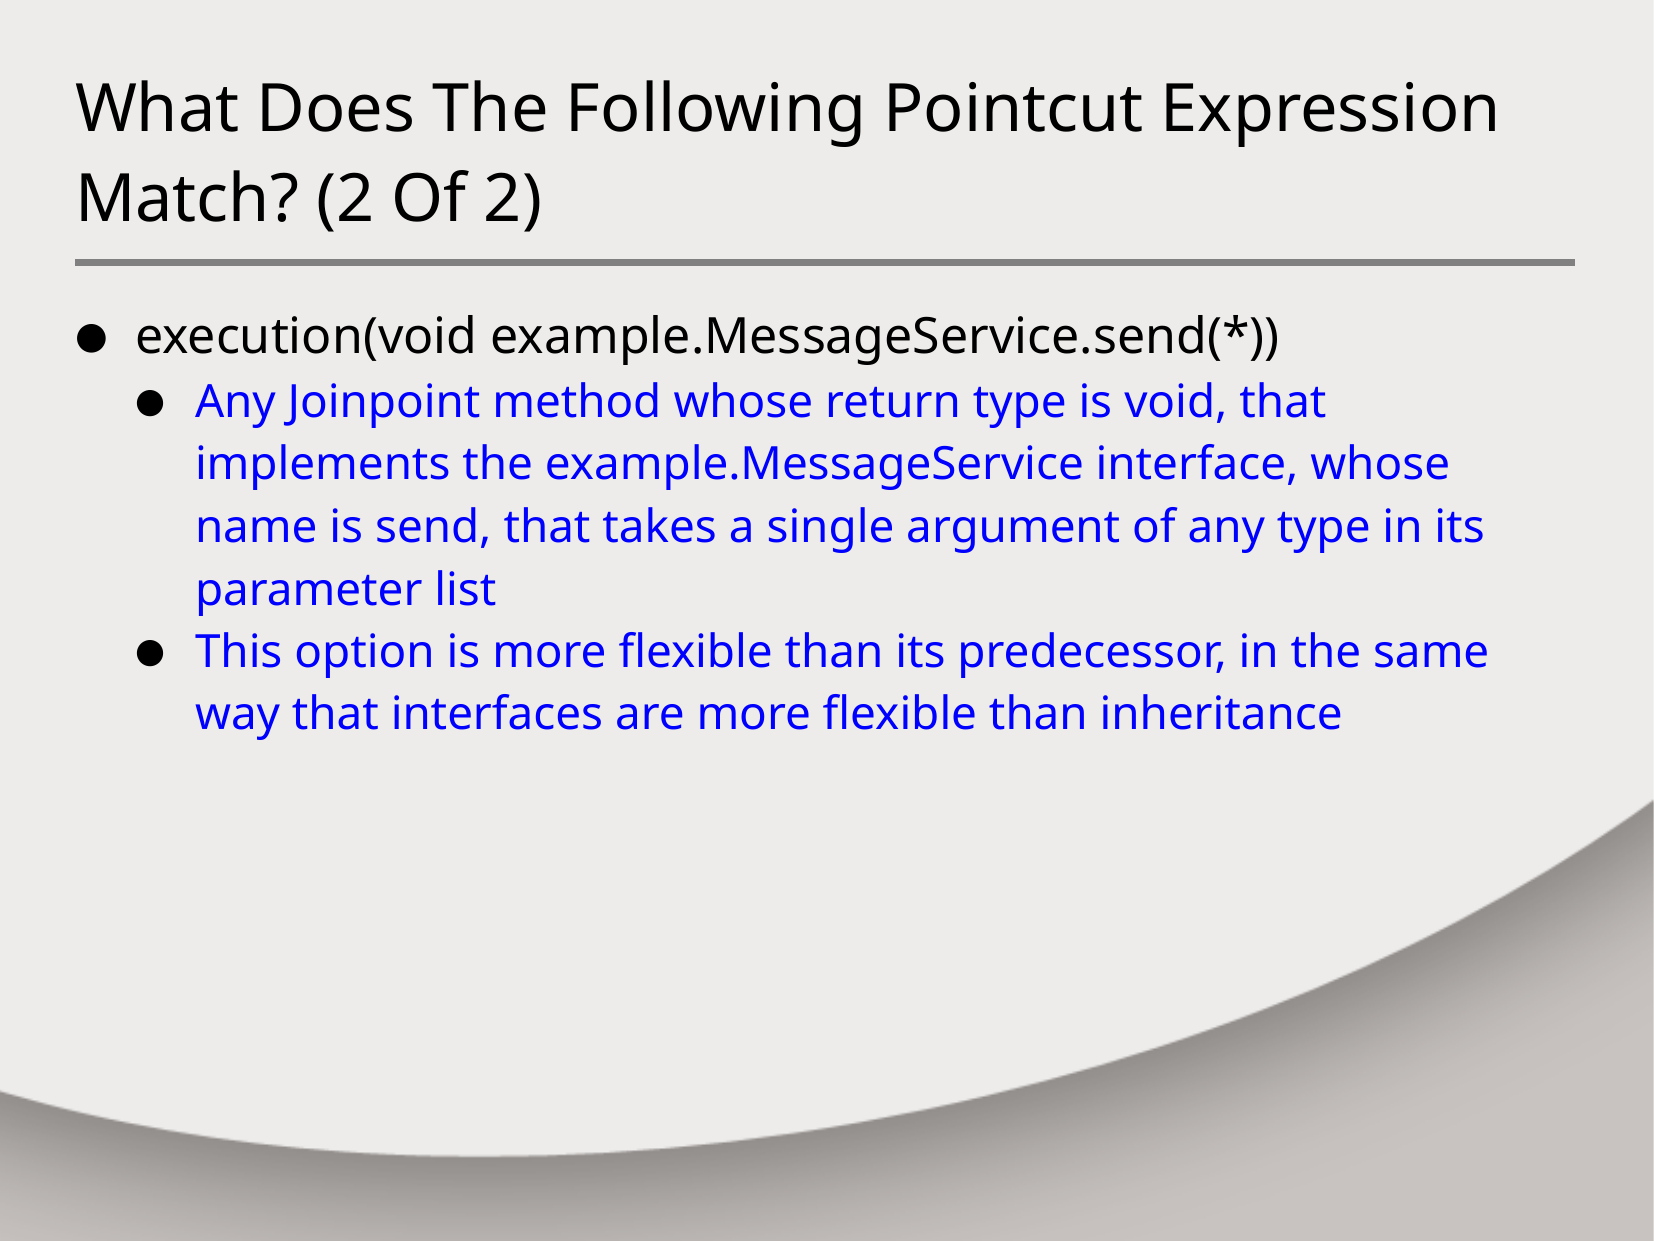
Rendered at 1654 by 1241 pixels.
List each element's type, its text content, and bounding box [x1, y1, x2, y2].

title What Does The Following Pointcut Expression Match? (2 Of 2) [75, 75, 1576, 226]
picture [0, 0, 1654, 1241]
list execution(void example.MessageService.send(*)) Any Joinpoint method whose return type is void, that implements the example.MessageService interface, whose name is send, that takes a single argument of any type in its parameter list This option is more flexible than its predecessor, in the same way that interfaces are more flexible than inheritance [75, 300, 1576, 1163]
